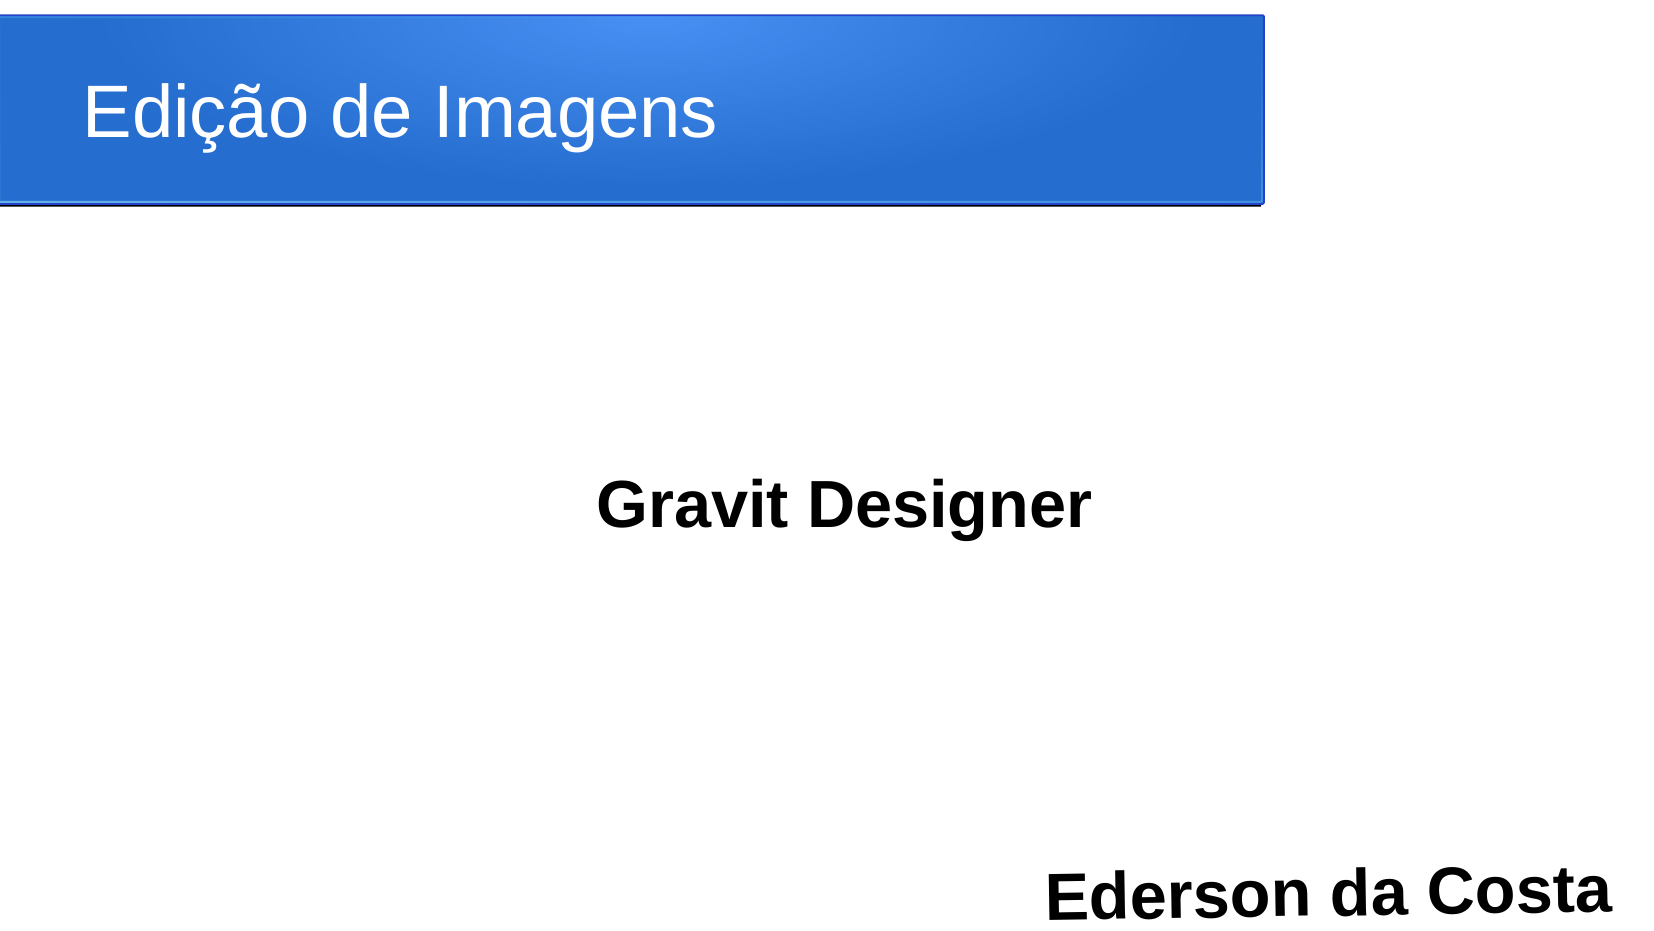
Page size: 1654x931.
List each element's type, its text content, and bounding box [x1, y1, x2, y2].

text_box Ederson da Costa [1003, 847, 1654, 931]
title Edição de Imagens [82, 35, 1235, 189]
subtitle Gravit Designer [472, 334, 1217, 674]
